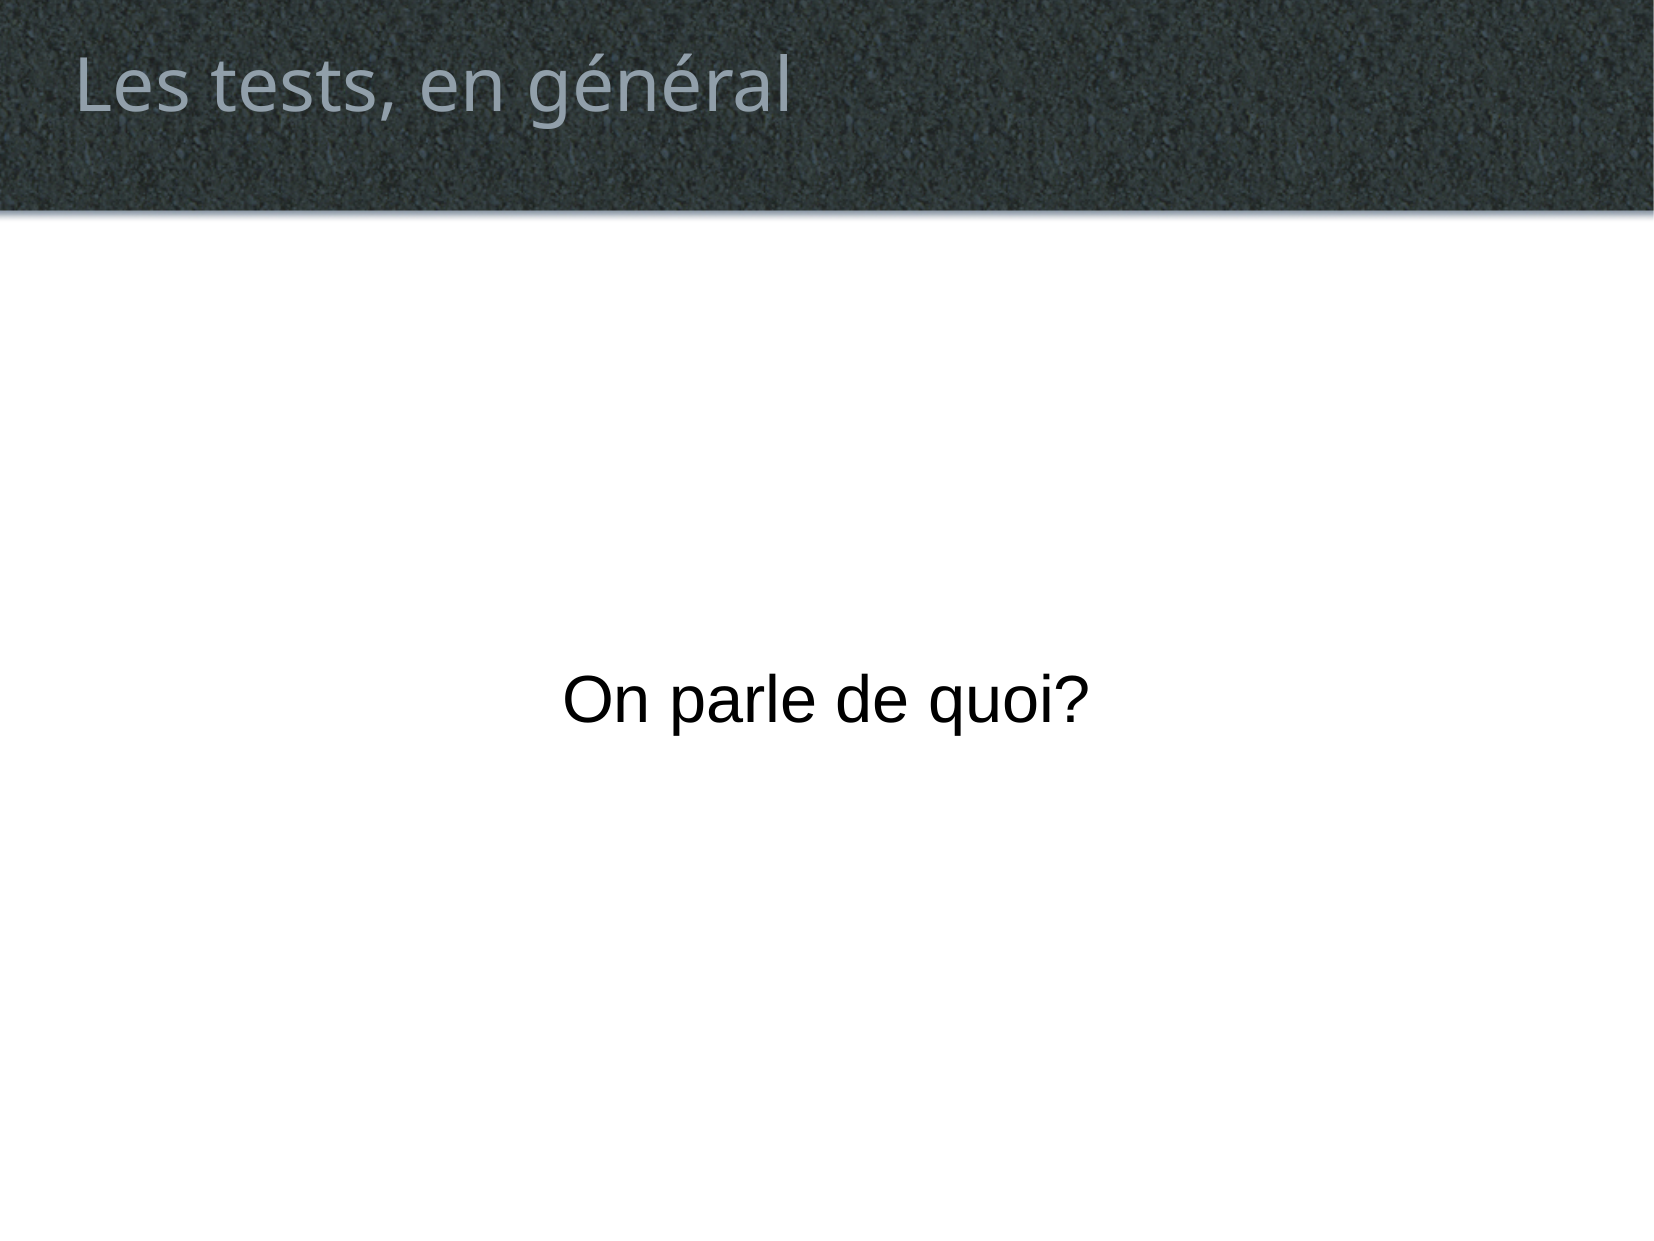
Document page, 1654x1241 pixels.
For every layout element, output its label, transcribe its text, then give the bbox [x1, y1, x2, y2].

picture [0, 0, 1654, 1241]
text_box Les tests, en général [59, 23, 1554, 205]
subtitle On parle de quoi? [82, 297, 1571, 1102]
